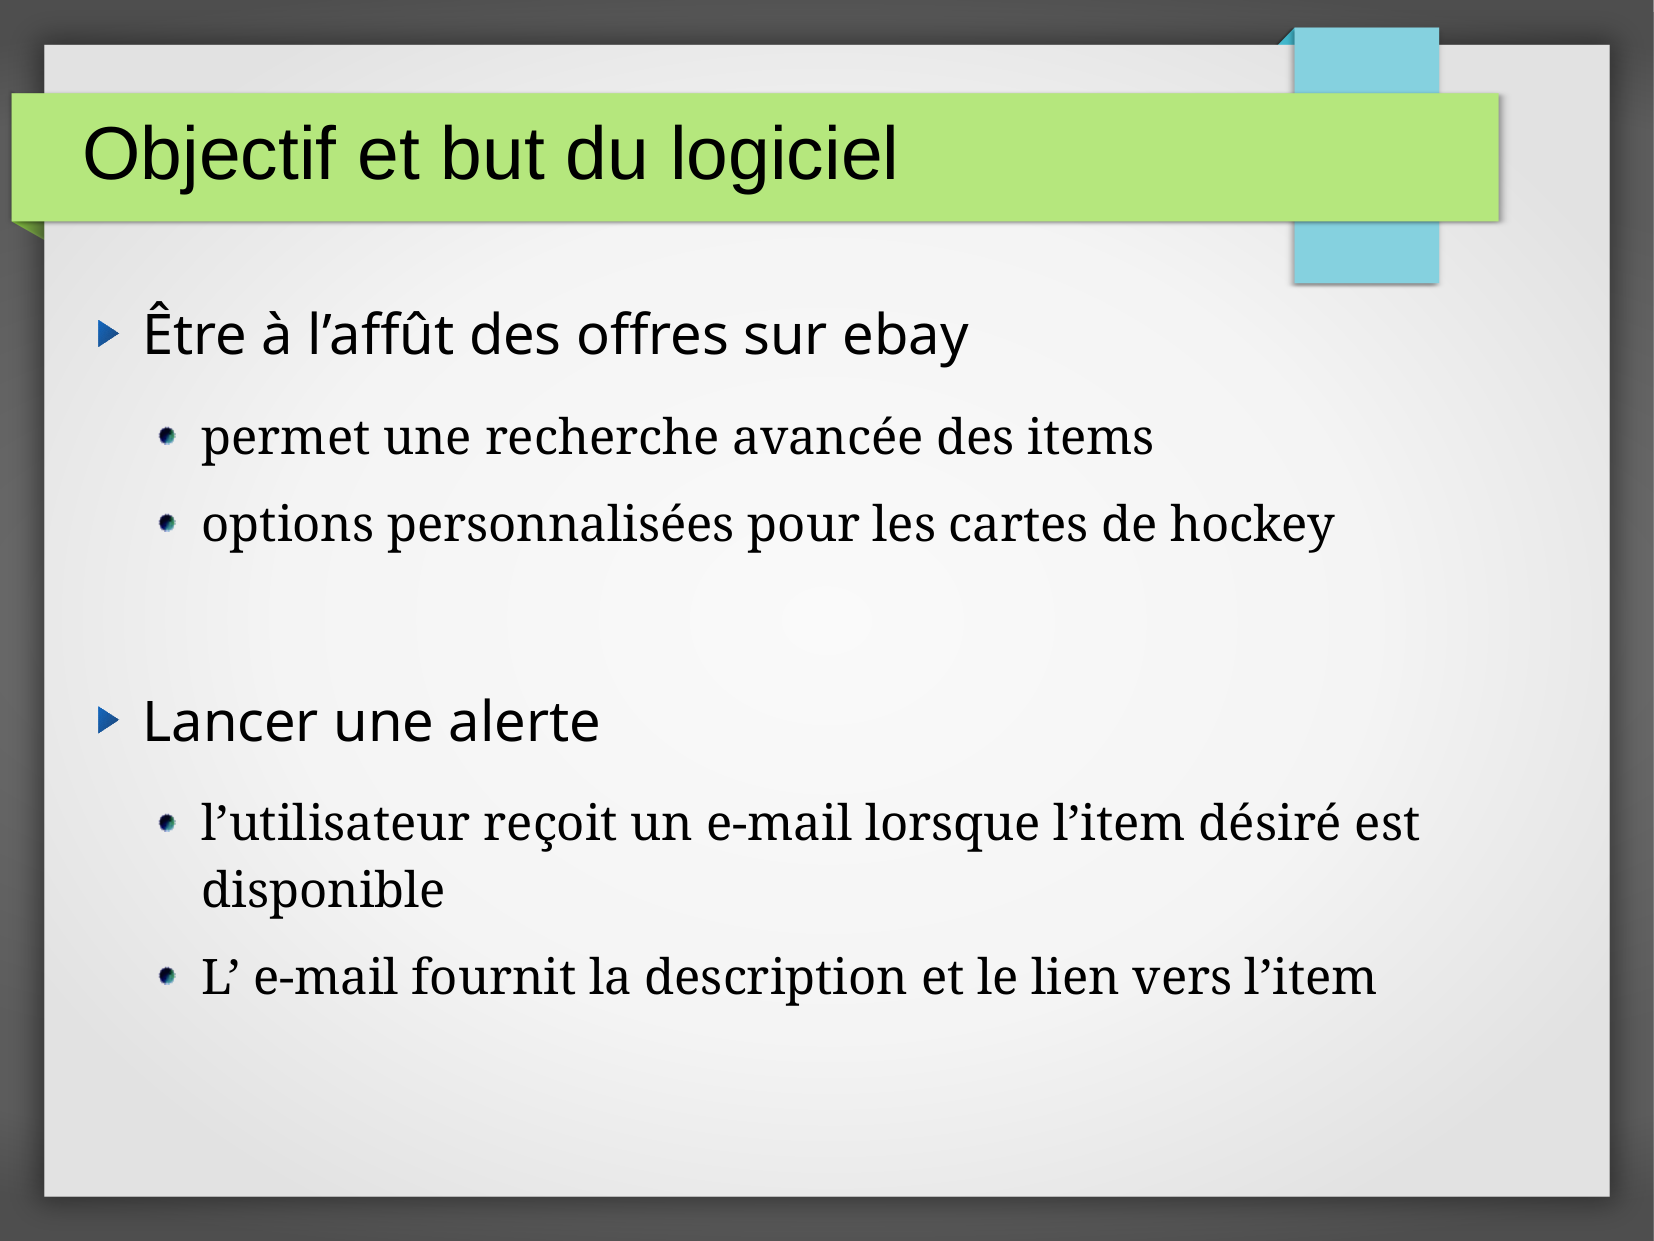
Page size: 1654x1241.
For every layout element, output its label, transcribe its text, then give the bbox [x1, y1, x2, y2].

title Objectif et but du logiciel [82, 94, 1264, 213]
picture [0, 0, 1654, 1241]
list Être à l’affût des offres sur ebay permet une recherche avancée des items options personnalisées pour les cartes de hockey Lancer une alerte l’utilisateur reçoit un e-mail lorsque l’item désiré est disponible L’ e-mail fournit la description et le lien vers l’item [82, 295, 1571, 1015]
